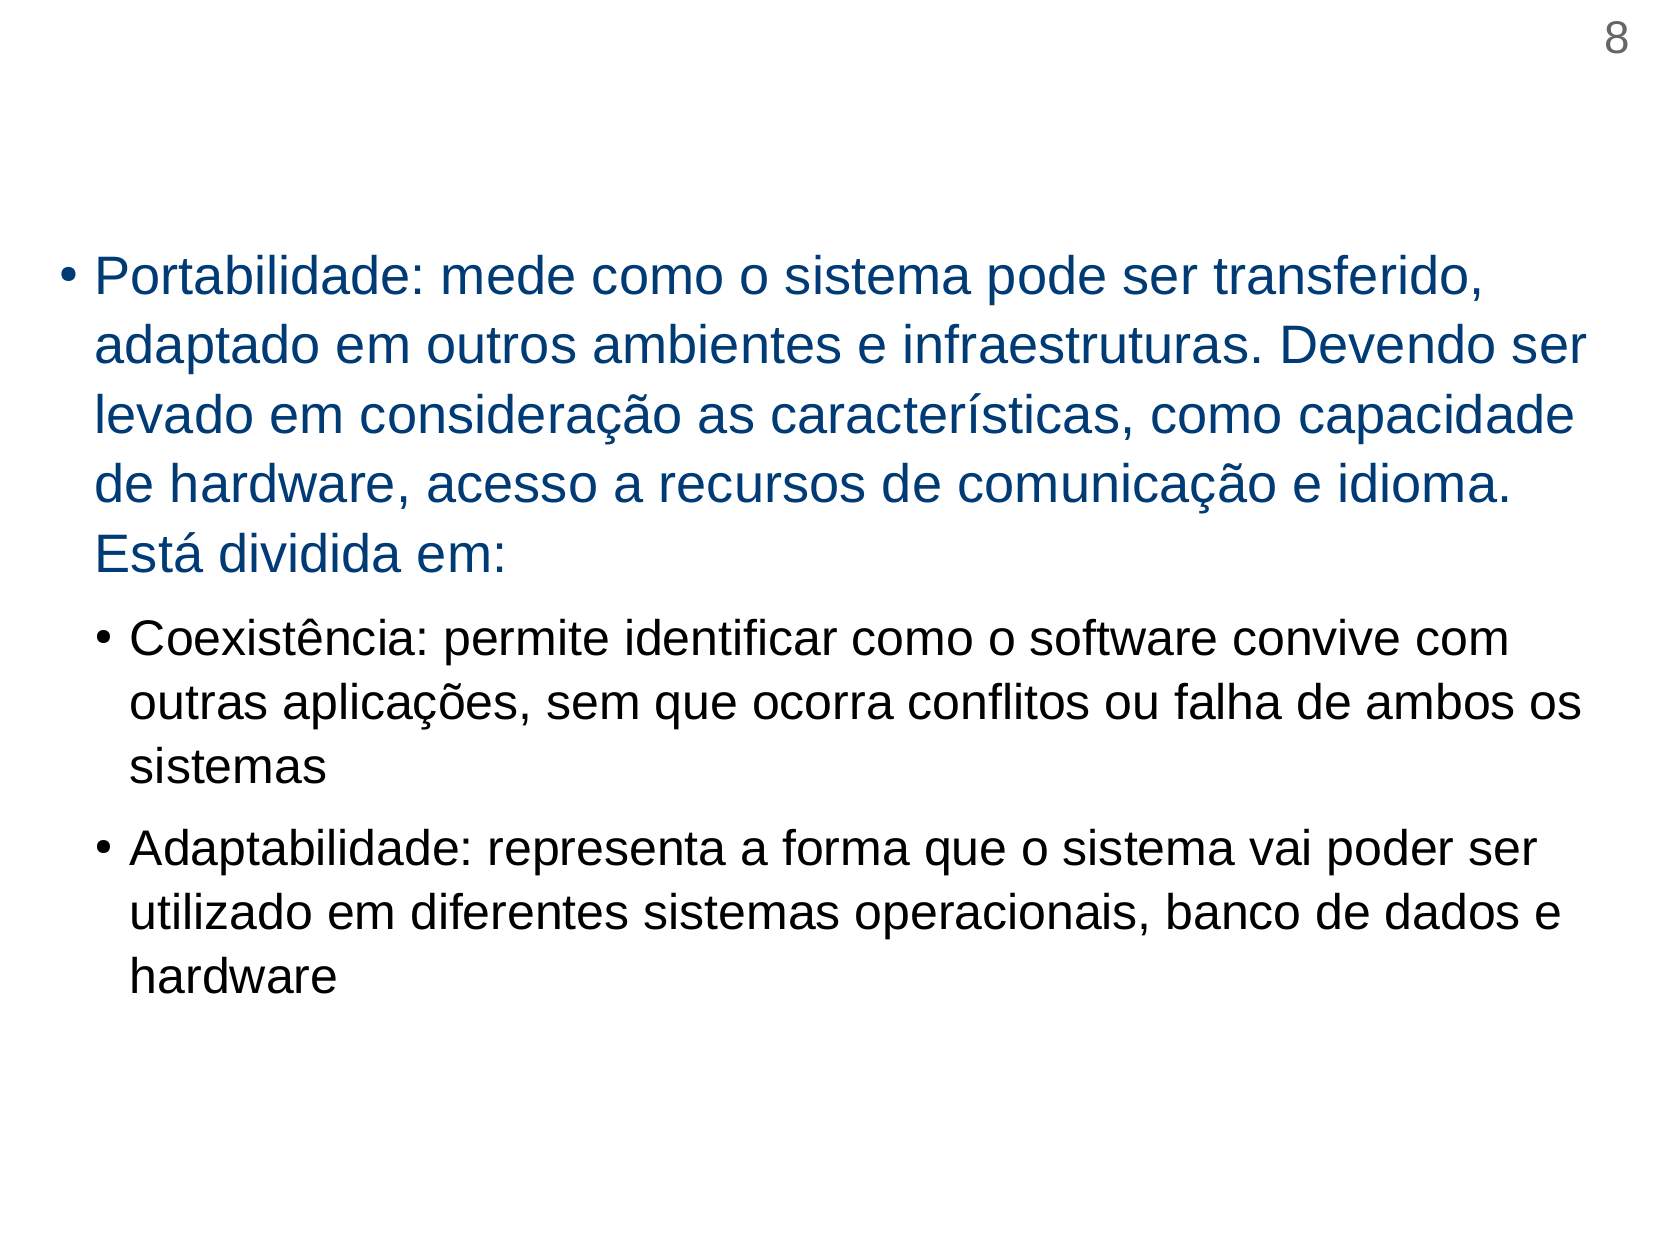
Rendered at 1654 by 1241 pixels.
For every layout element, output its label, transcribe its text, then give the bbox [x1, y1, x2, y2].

list Portabilidade: mede como o sistema pode ser transferido, adaptado em outros ambientes e infraestruturas. Devendo ser levado em consideração as características, como capacidade de hardware, acesso a recursos de comunicação e idioma. Está dividida em: Coexistência: permite identificar como o software convive com outras aplicações, sem que ocorra conflitos ou falha de ambos os sistemas Adaptabilidade: representa a forma que o sistema vai poder ser utilizado em diferentes sistemas operacionais, banco de dados e hardware [59, 236, 1595, 1211]
